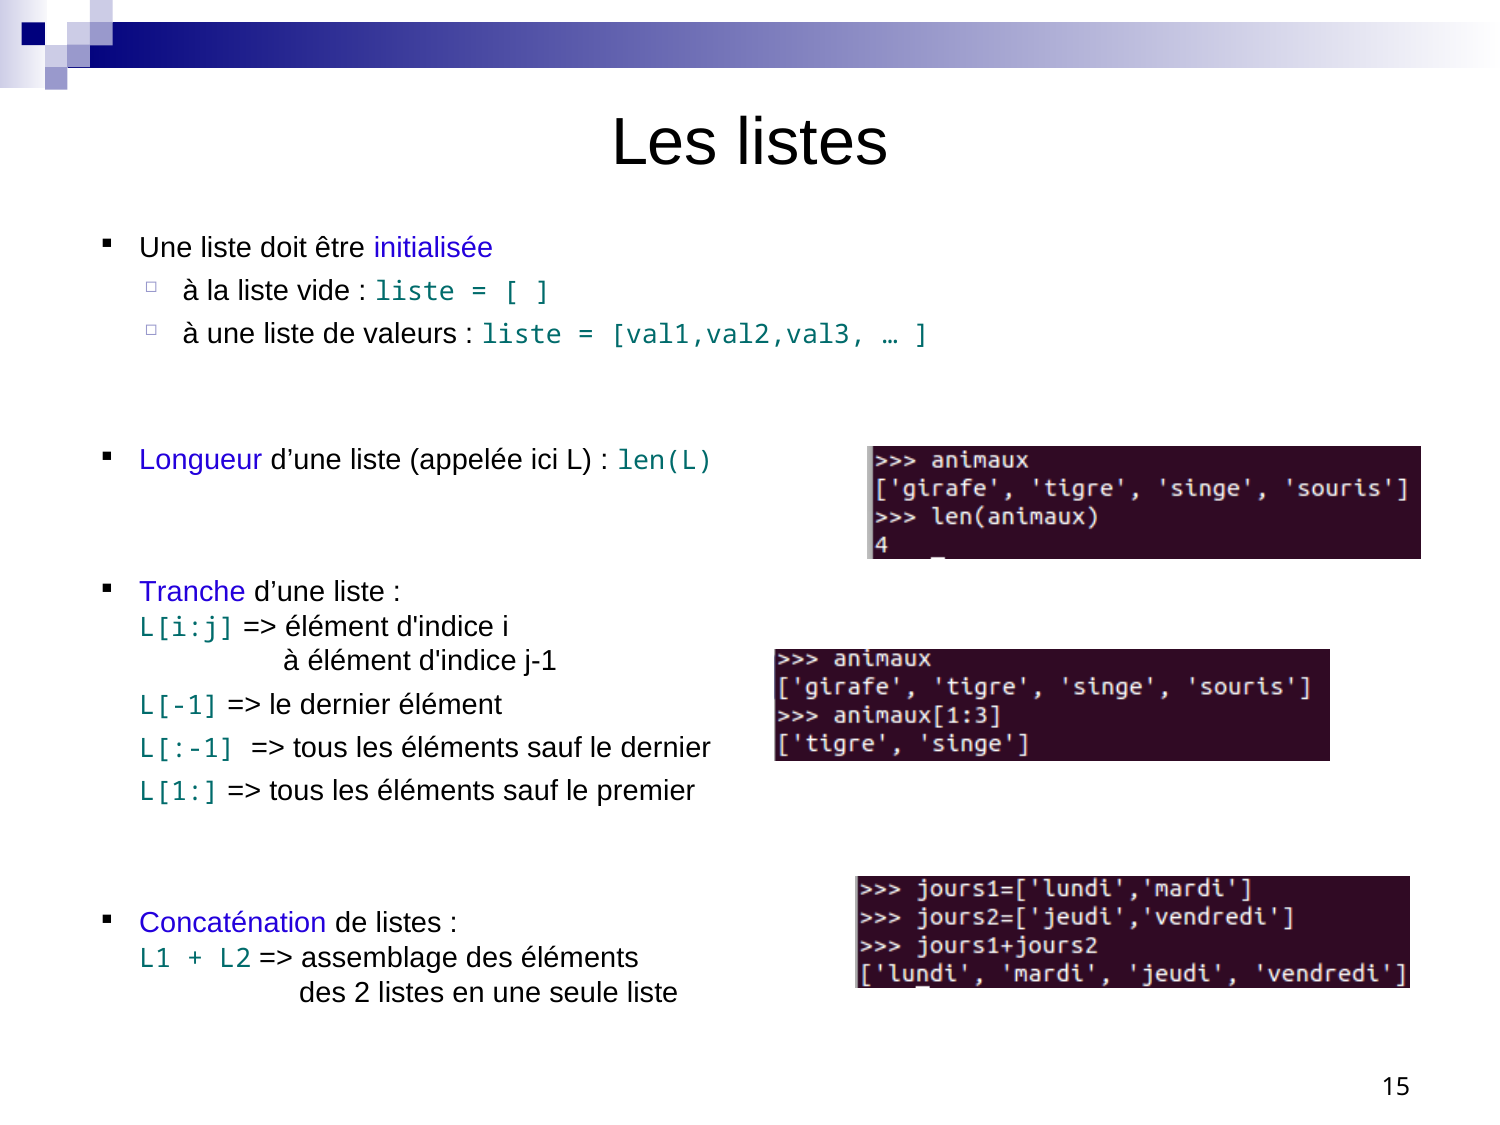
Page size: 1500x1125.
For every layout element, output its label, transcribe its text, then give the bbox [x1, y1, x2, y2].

picture [855, 876, 1410, 988]
title Les listes [75, 69, 1426, 207]
list Une liste doit être initialisée à la liste vide : liste = [ ] à une liste de valeurs : liste = [val1,val2,val3, … ] Longueur d’une liste (appelée ici L) : len(L) Tranche d’une liste : L[i:j] => élément d'indice i à élément d'indice j-1 L[-1] => le dernier élément L[:-1] => tous les éléments sauf le dernier L[1:] => tous les éléments sauf le premier Concaténation de listes : L1 + L2 => assemblage des éléments des 2 listes en une seule liste [86, 220, 1475, 1024]
picture [774, 649, 1330, 761]
picture [867, 446, 1421, 560]
